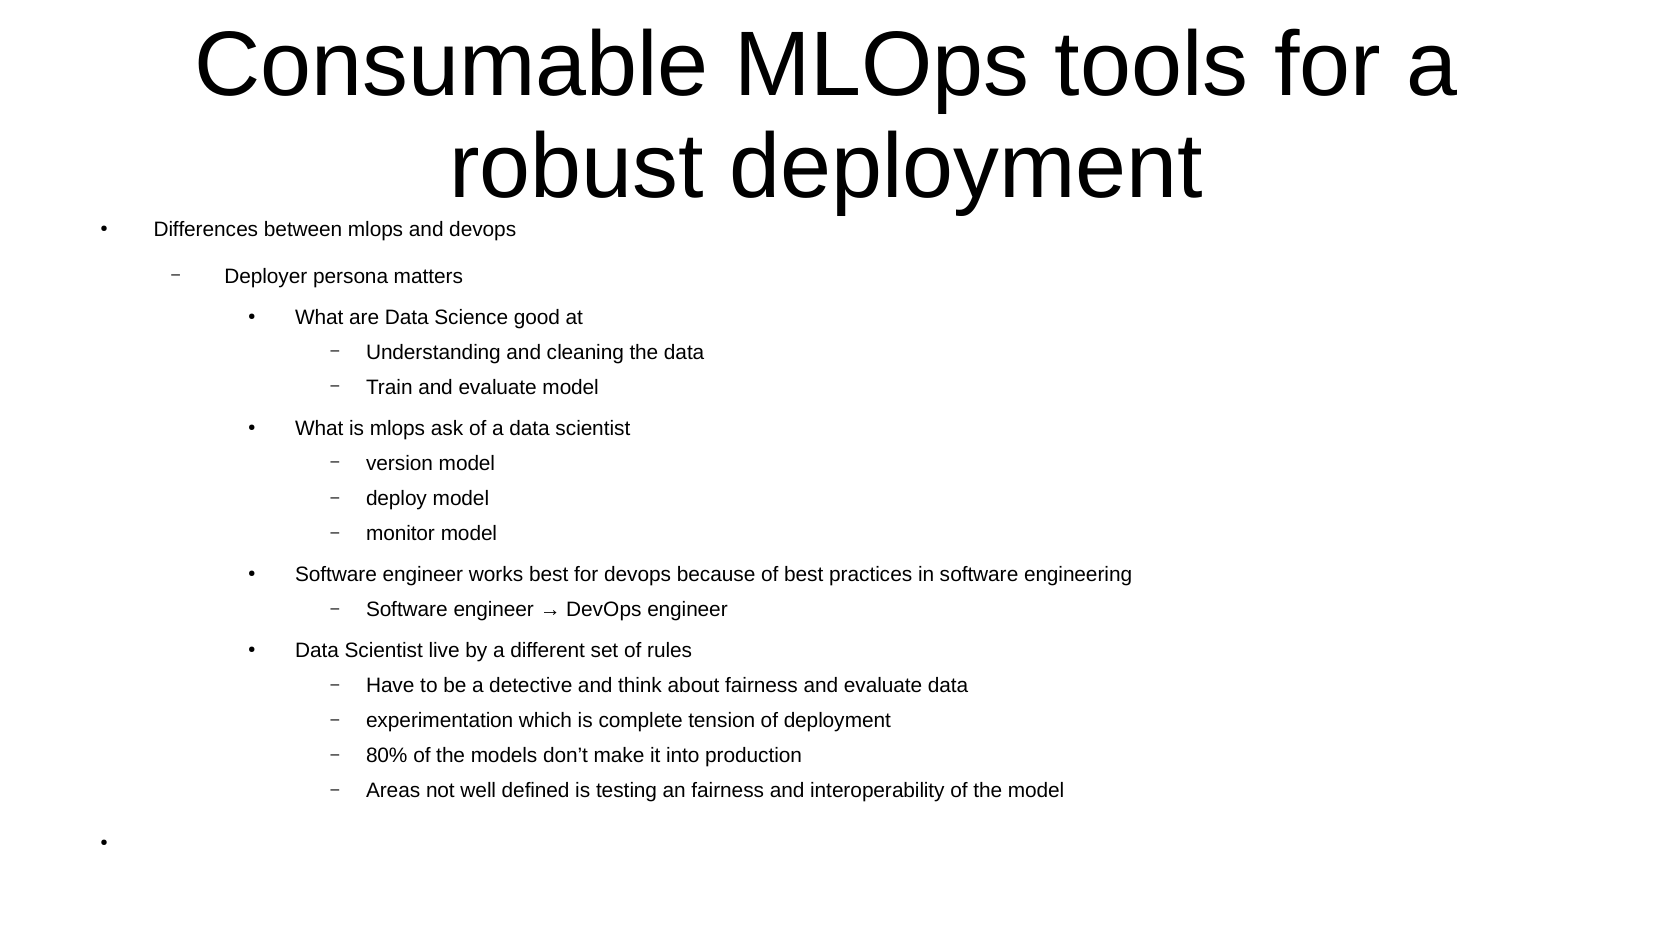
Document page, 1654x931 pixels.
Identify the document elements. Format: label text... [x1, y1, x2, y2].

title Consumable MLOps tools for a robust deployment [82, 12, 1571, 217]
list Differences between mlops and devops Deployer persona matters What are Data Science good at Understanding and cleaning the data Train and evaluate model What is mlops ask of a data scientist version model deploy model monitor model Software engineer works best for devops because of best practices in software engineering Software engineer → DevOps engineer Data Scientist live by a different set of rules Have to be a detective and think about fairness and evaluate data experimentation which is complete tension of deployment 80% of the models don’t make it into production Areas not well defined is testing an fairness and interoperability of the model [82, 217, 1636, 931]
